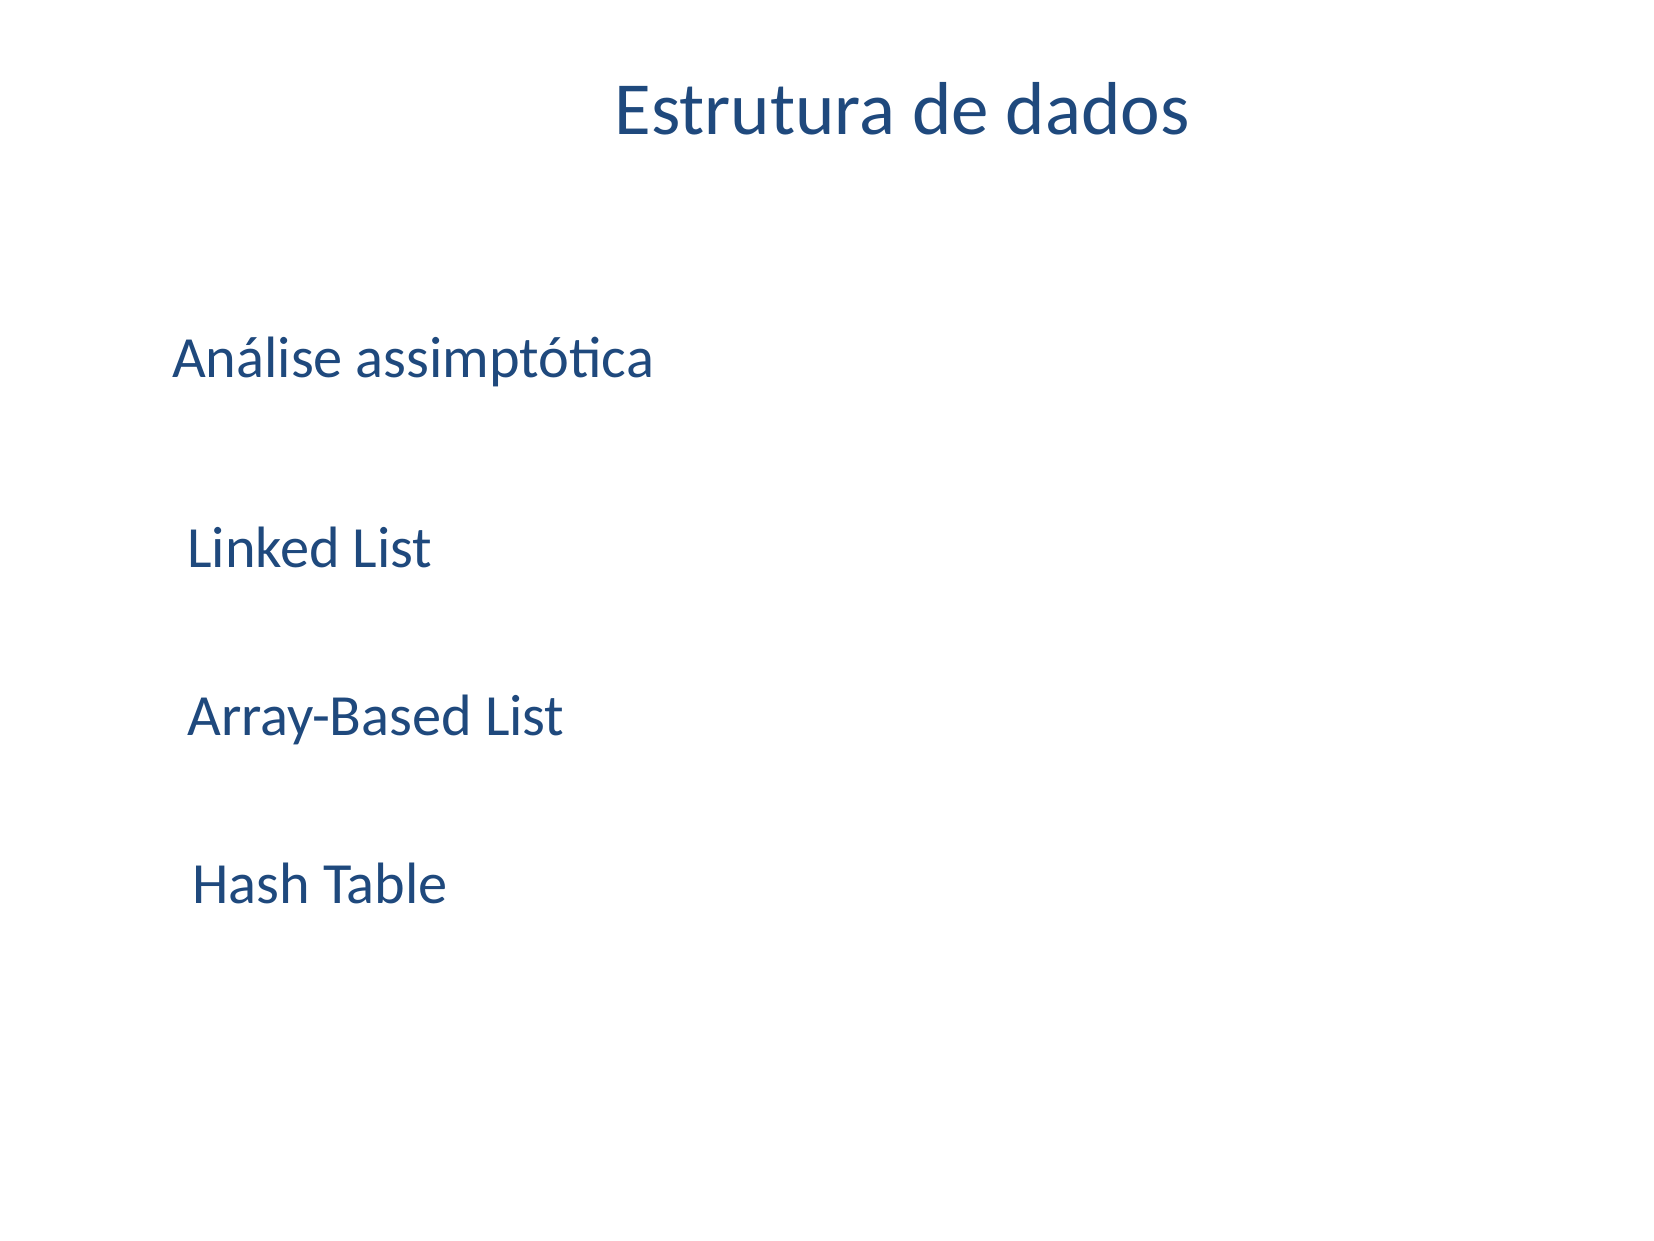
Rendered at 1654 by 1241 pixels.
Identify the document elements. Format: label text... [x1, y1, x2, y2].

text_box Análise assimptótica [157, 311, 739, 397]
text_box Estrutura de dados [459, 70, 1205, 174]
text_box Array-Based List [172, 669, 754, 755]
text_box Linked List [172, 501, 754, 587]
text_box Hash Table [177, 837, 758, 923]
